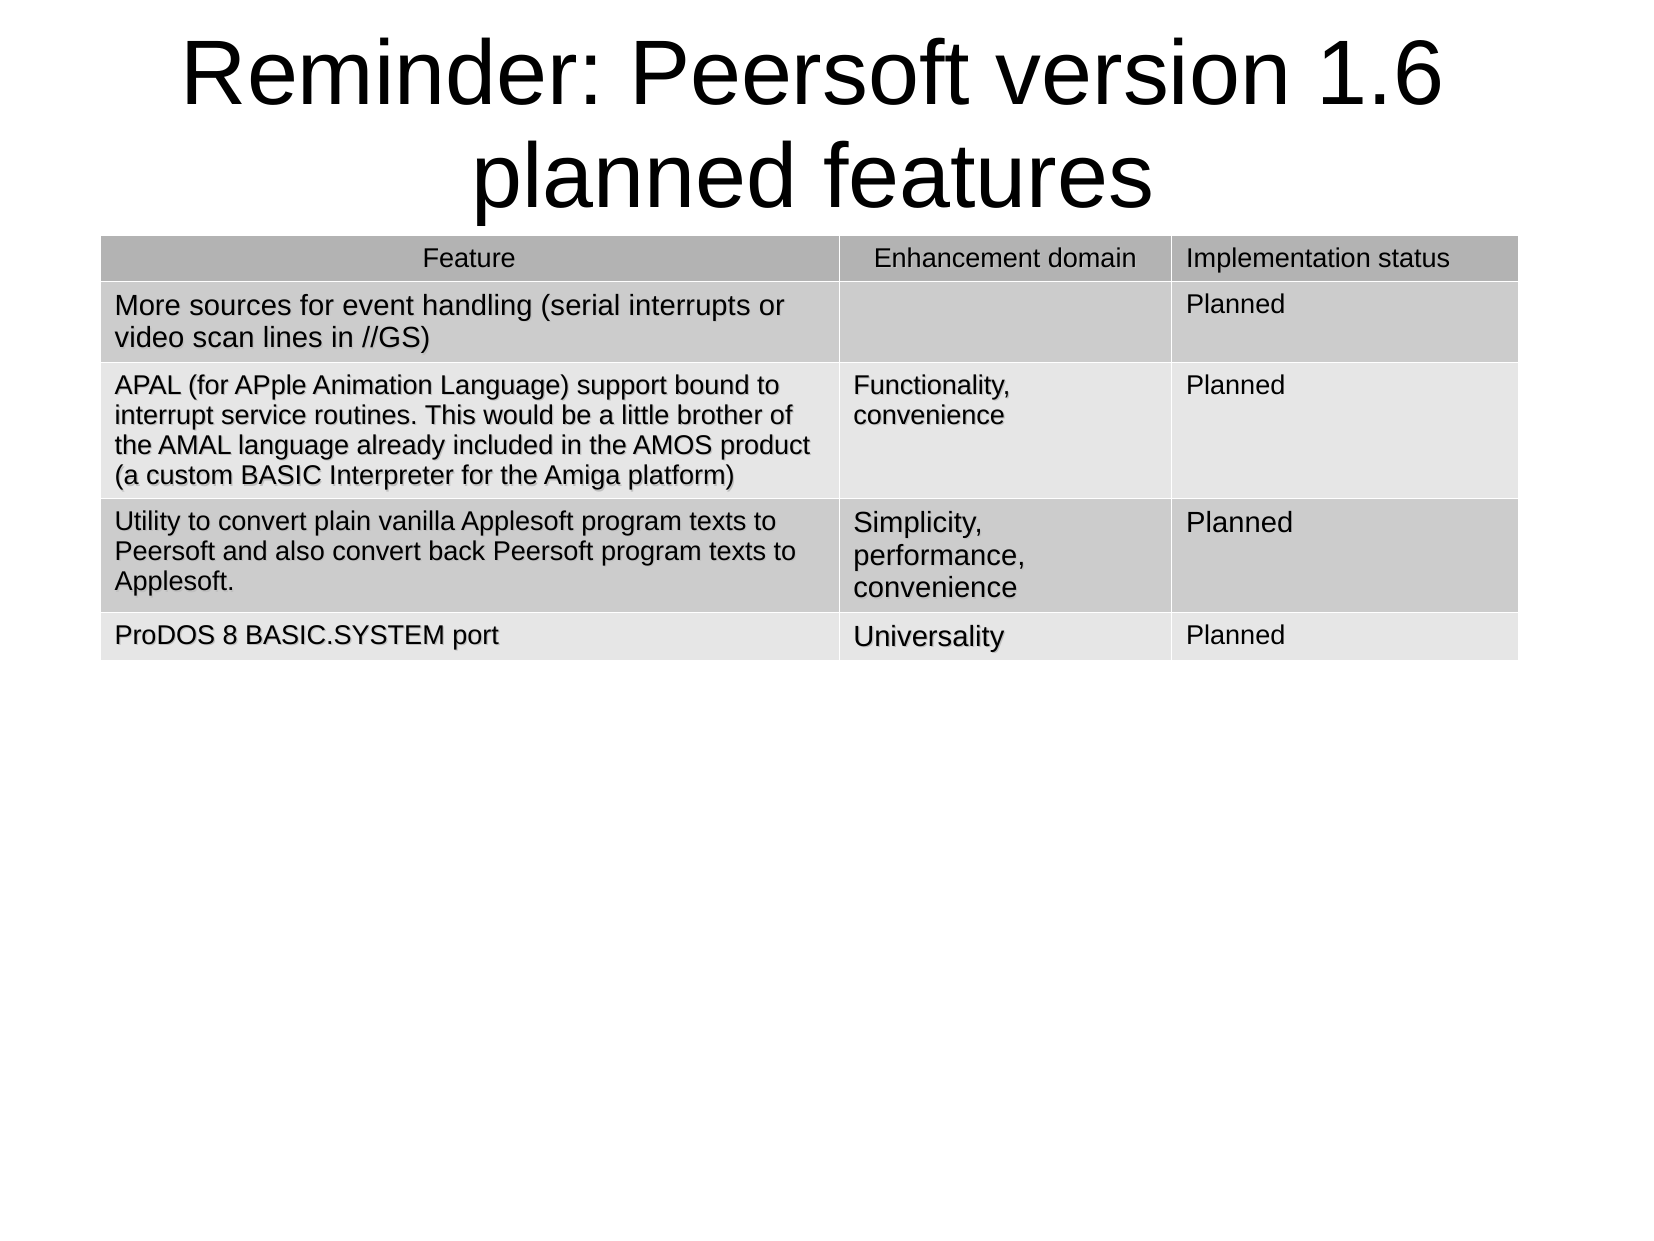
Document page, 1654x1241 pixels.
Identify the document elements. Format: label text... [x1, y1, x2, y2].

table_cell Universality [840, 613, 1171, 660]
table_cell Planned [1172, 613, 1518, 660]
table_cell ProDOS 8 BASIC.SYSTEM port [101, 613, 839, 660]
title Reminder: Peersoft version 1.6 planned features [69, 21, 1558, 227]
table_header Enhancement domain [840, 236, 1171, 281]
table_cell Functionality, convenience [840, 363, 1171, 498]
table_header Implementation status [1172, 236, 1518, 281]
table_cell More sources for event handling (serial interrupts or video scan lines in //GS) [101, 282, 839, 362]
table_cell Planned [1172, 282, 1518, 362]
table_cell Simplicity, performance, convenience [840, 499, 1171, 612]
table_cell Planned [1172, 499, 1518, 612]
table_cell [840, 282, 1171, 362]
table_cell Utility to convert plain vanilla Applesoft program texts to Peersoft and also convert back Peersoft program texts to Applesoft. [101, 499, 839, 612]
table_cell APAL (for APple Animation Language) support bound to interrupt service routines. This would be a little brother of the AMAL language already included in the AMOS product (a custom BASIC Interpreter for the Amiga platform) [101, 363, 839, 498]
table_cell Planned [1172, 363, 1518, 498]
table_header Feature [101, 236, 839, 281]
